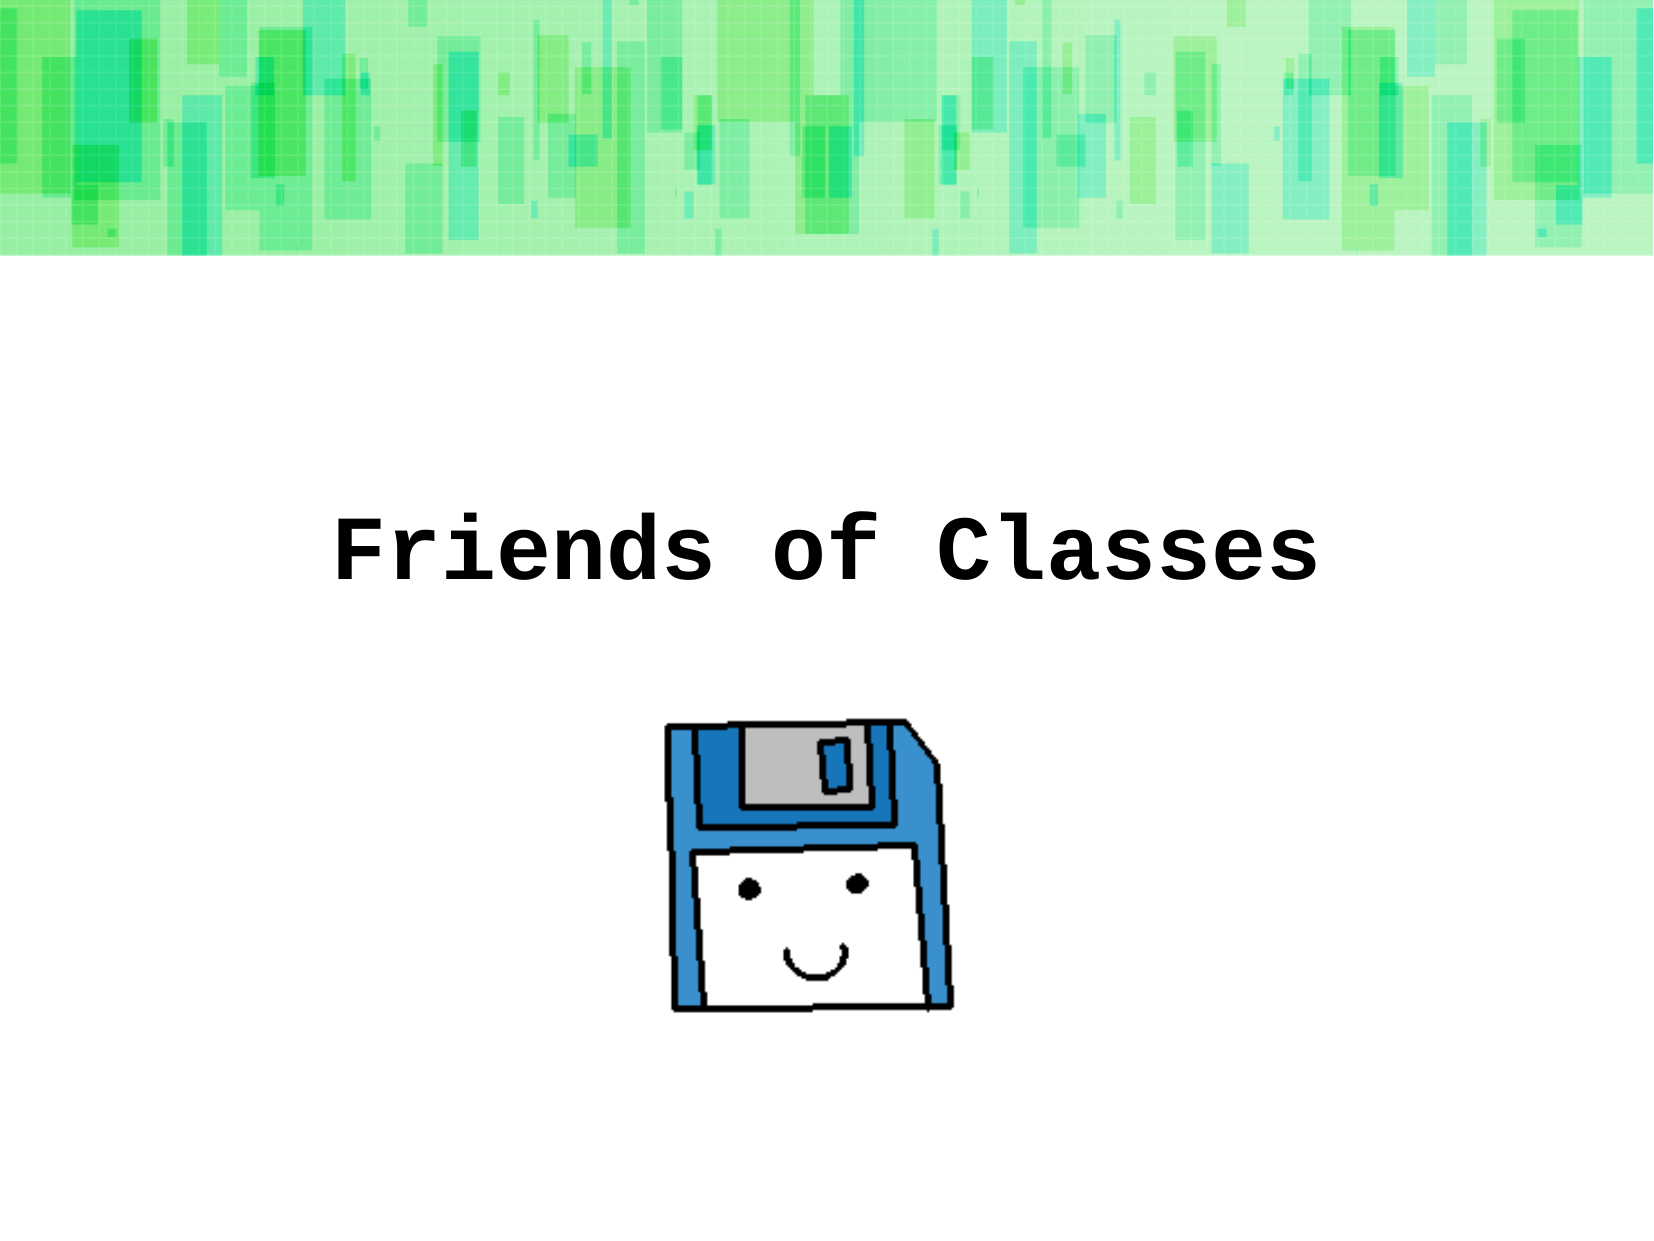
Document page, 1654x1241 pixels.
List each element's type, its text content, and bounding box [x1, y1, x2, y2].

subtitle Friends of Classes [82, 285, 1571, 826]
picture [0, 0, 1654, 1241]
